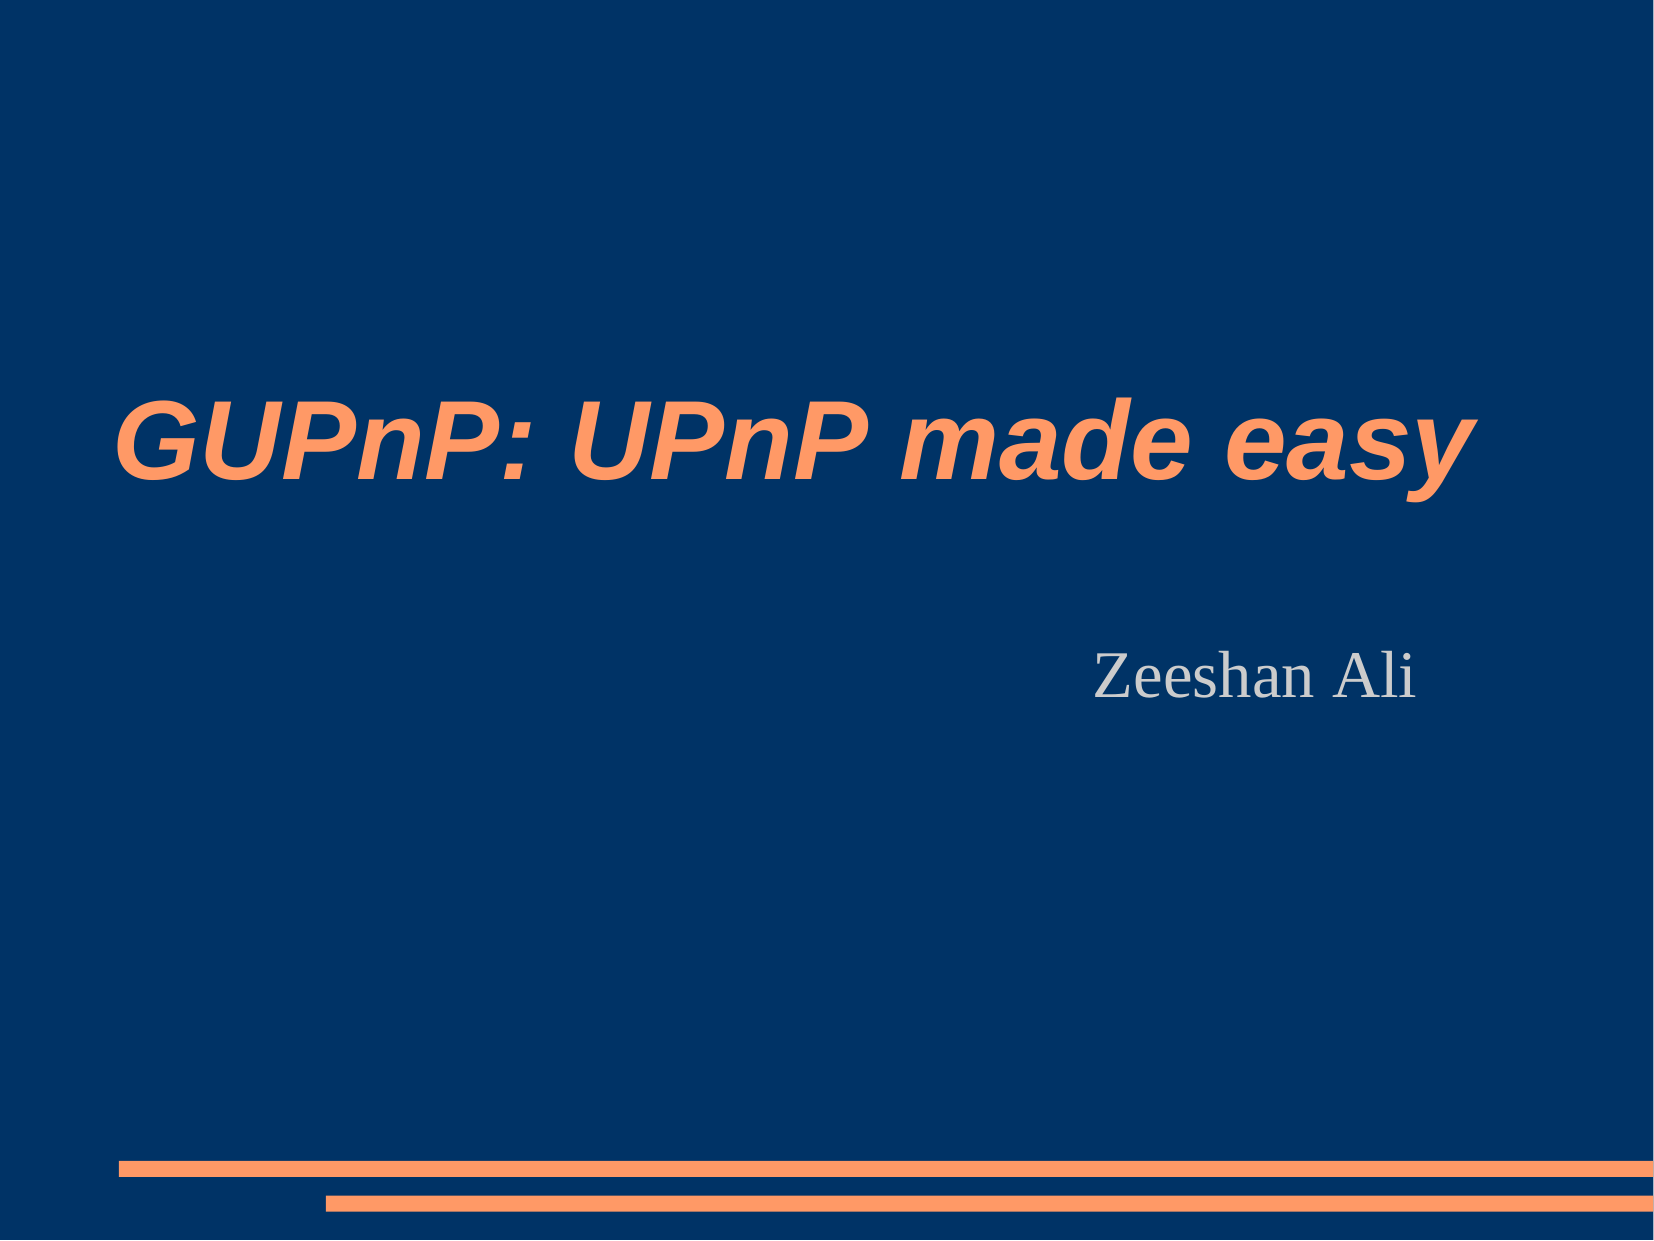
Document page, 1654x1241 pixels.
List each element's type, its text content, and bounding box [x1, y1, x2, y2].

title GUPnP: UPnP made easy [112, 205, 1538, 676]
subtitle Zeeshan Ali [937, 637, 1538, 788]
